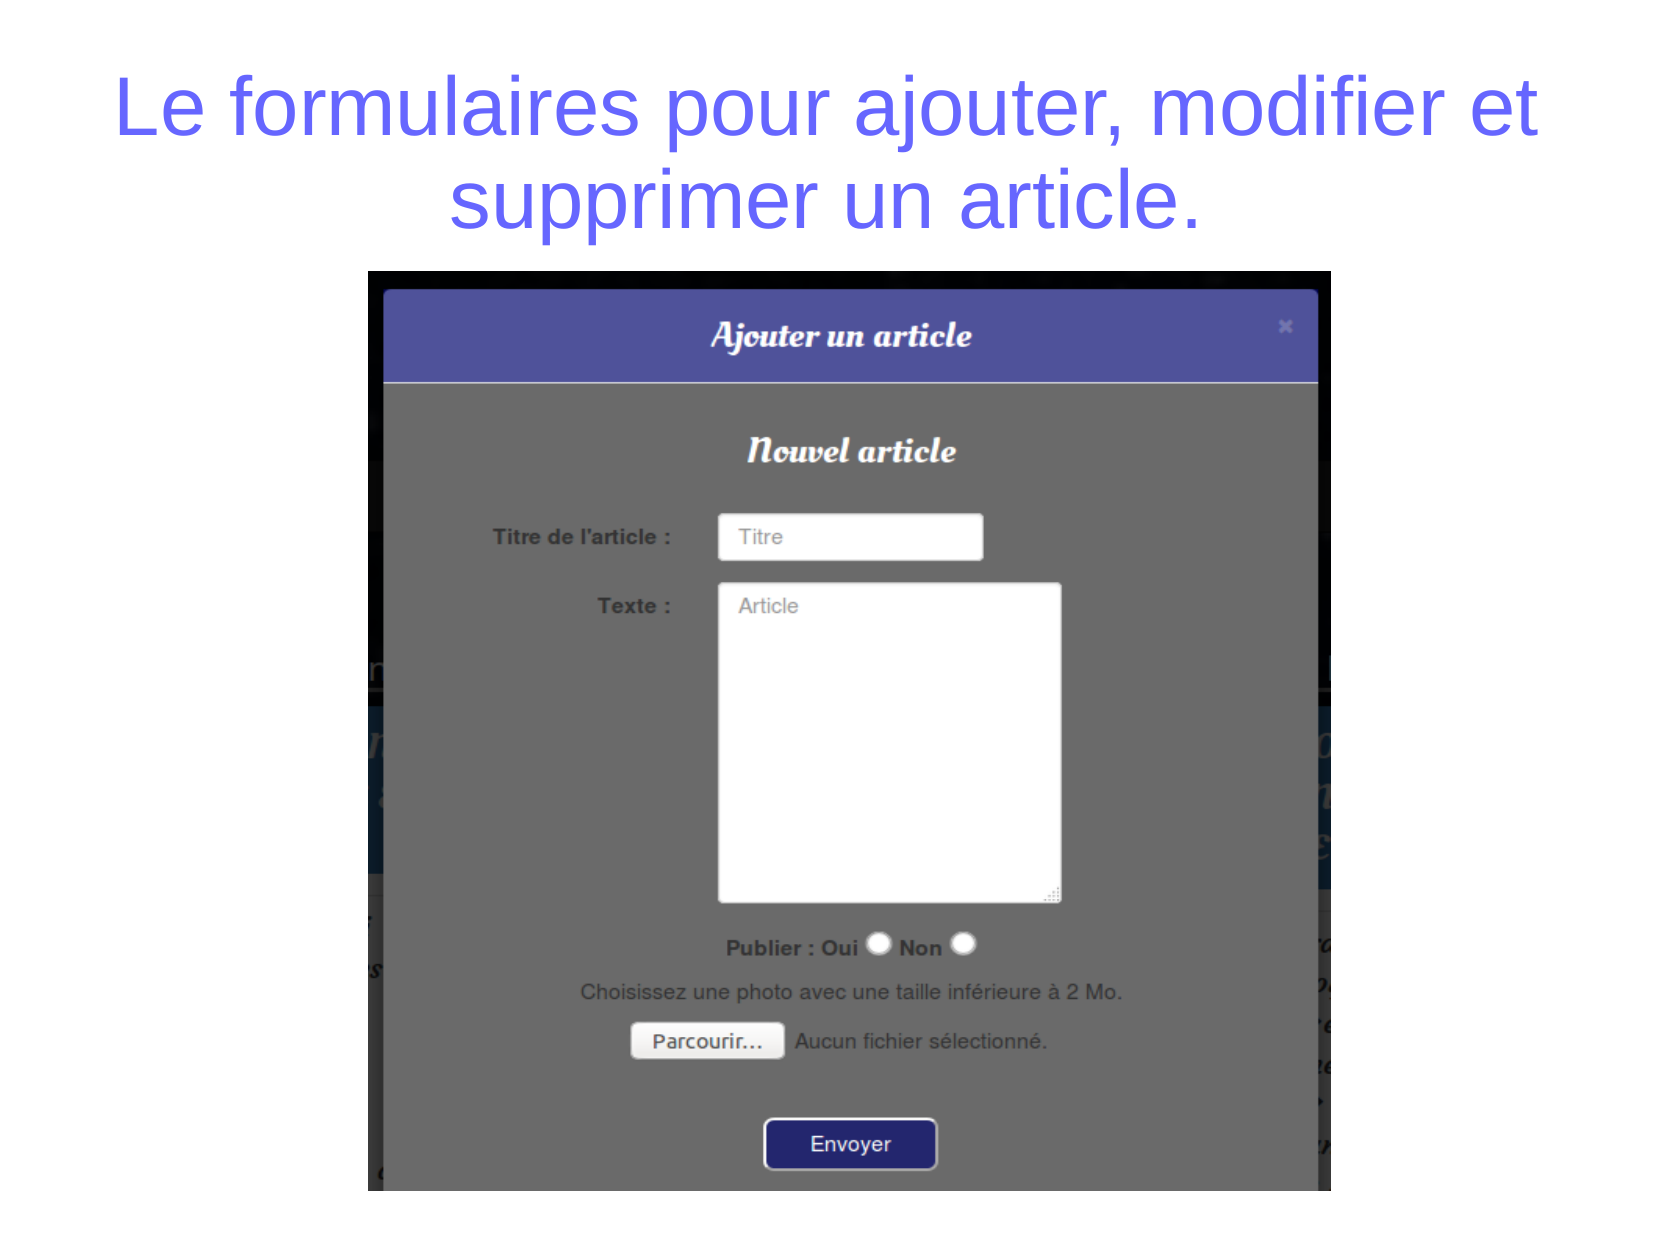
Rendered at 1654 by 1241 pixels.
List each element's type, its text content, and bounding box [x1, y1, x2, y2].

picture [368, 271, 1331, 1191]
title Le formulaires pour ajouter, modifier et supprimer un article. [82, 49, 1571, 257]
